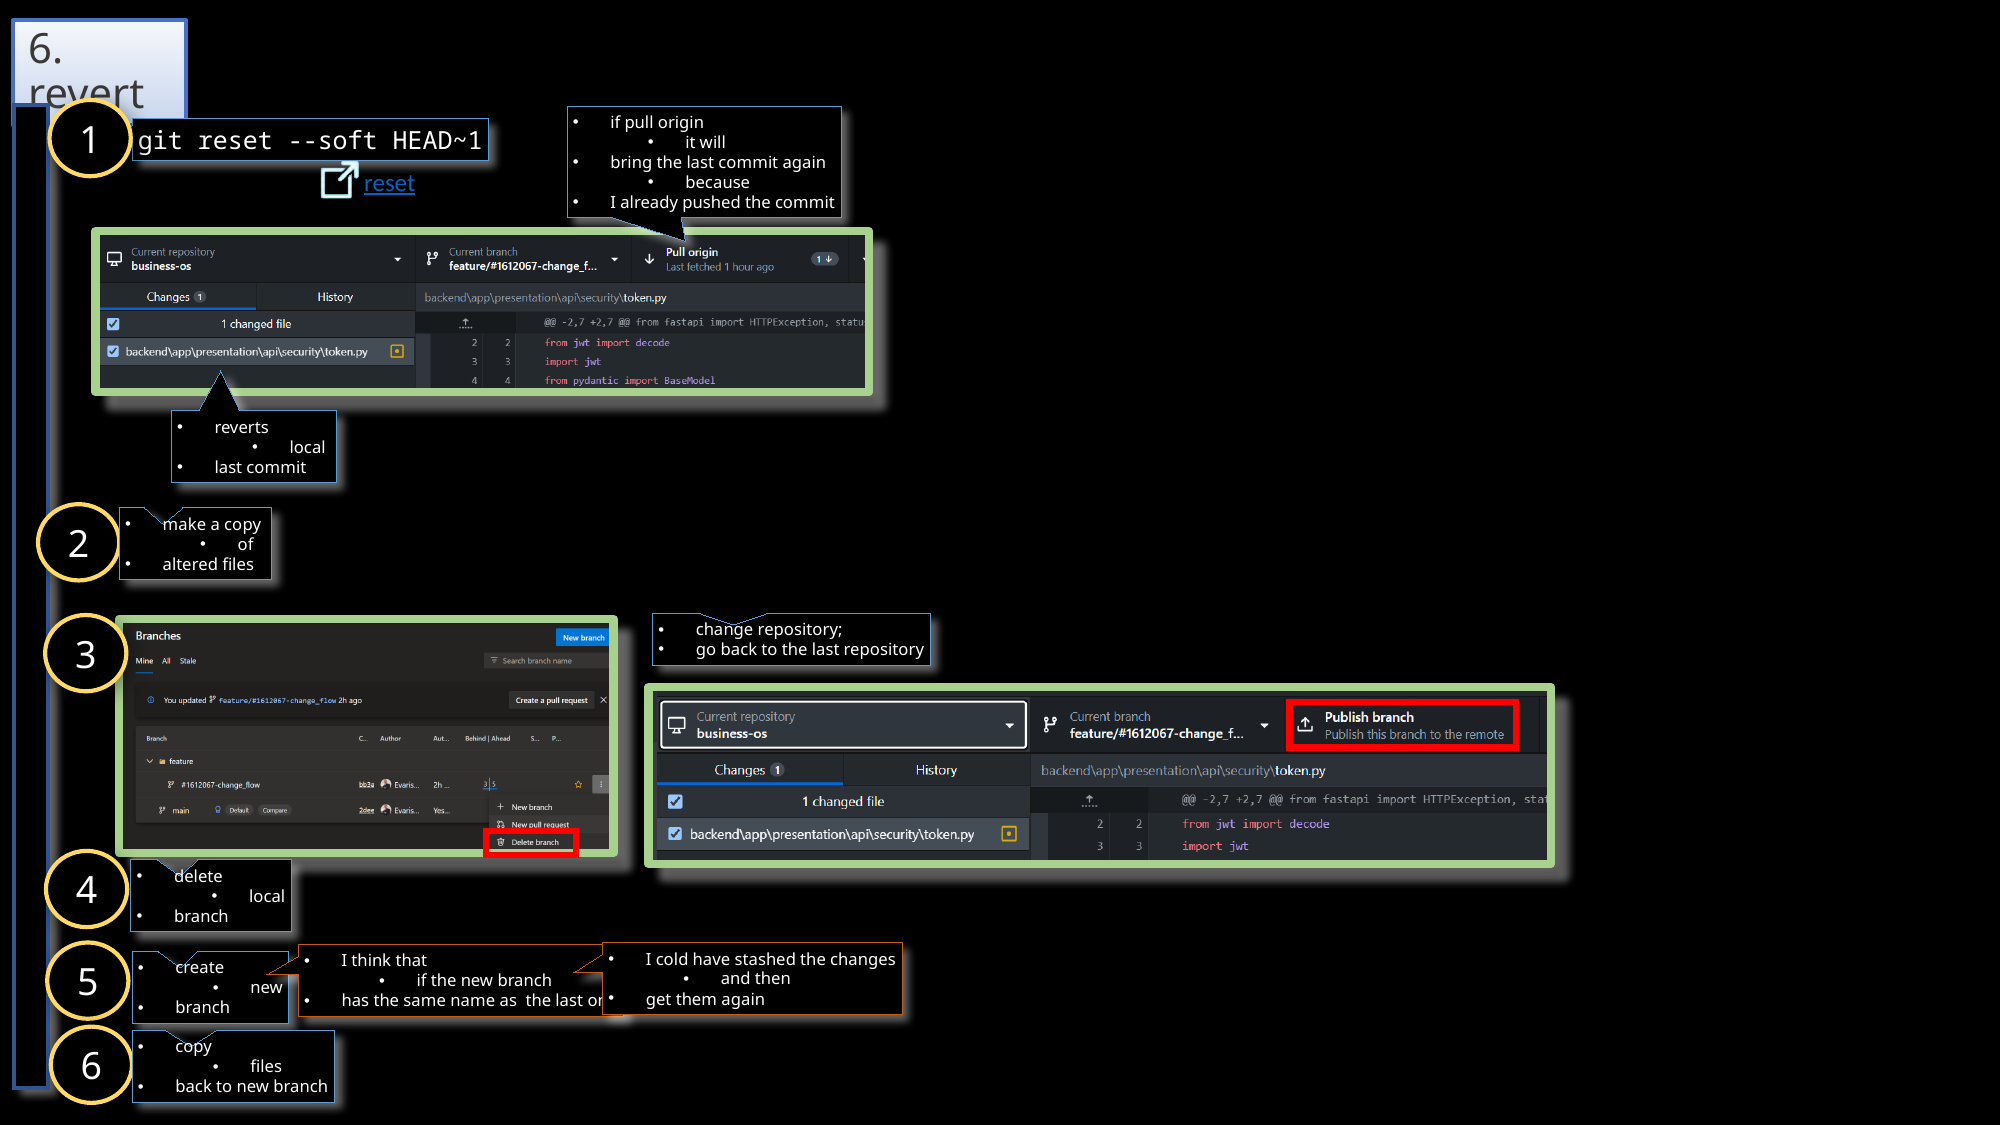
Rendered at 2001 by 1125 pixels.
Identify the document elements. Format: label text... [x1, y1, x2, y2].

picture [652, 691, 1547, 860]
text_box 5 [47, 942, 129, 1019]
picture [489, 834, 573, 850]
text_box 4 [45, 850, 128, 928]
picture [99, 235, 865, 388]
text_box make a copy of altered files [119, 507, 272, 580]
text_box 6 [50, 1026, 132, 1103]
text_box if pull origin it will bring the last commit again because I already pushed the commit [567, 106, 842, 242]
text_box change repository; go back to the last repository [652, 613, 931, 666]
text_box reset [349, 161, 431, 204]
picture [316, 161, 363, 203]
text_box 2 [38, 504, 119, 581]
text_box I think that if the new branch has the same name as the last one [266, 944, 624, 1017]
text_box create new branch [132, 951, 289, 1024]
text_box delete local branch [130, 859, 292, 932]
title 6. revert [13, 20, 186, 81]
picture [123, 622, 610, 850]
text_box [14, 105, 49, 1088]
text_box I cold have stashed the changes and then get them again [573, 942, 903, 1015]
text_box copy files back to new branch [132, 1030, 335, 1103]
text_box 1 [49, 99, 131, 177]
text_box git reset --soft HEAD~1 [129, 118, 489, 161]
text_box reverts local last commit [171, 370, 337, 483]
text_box 3 [45, 615, 127, 692]
